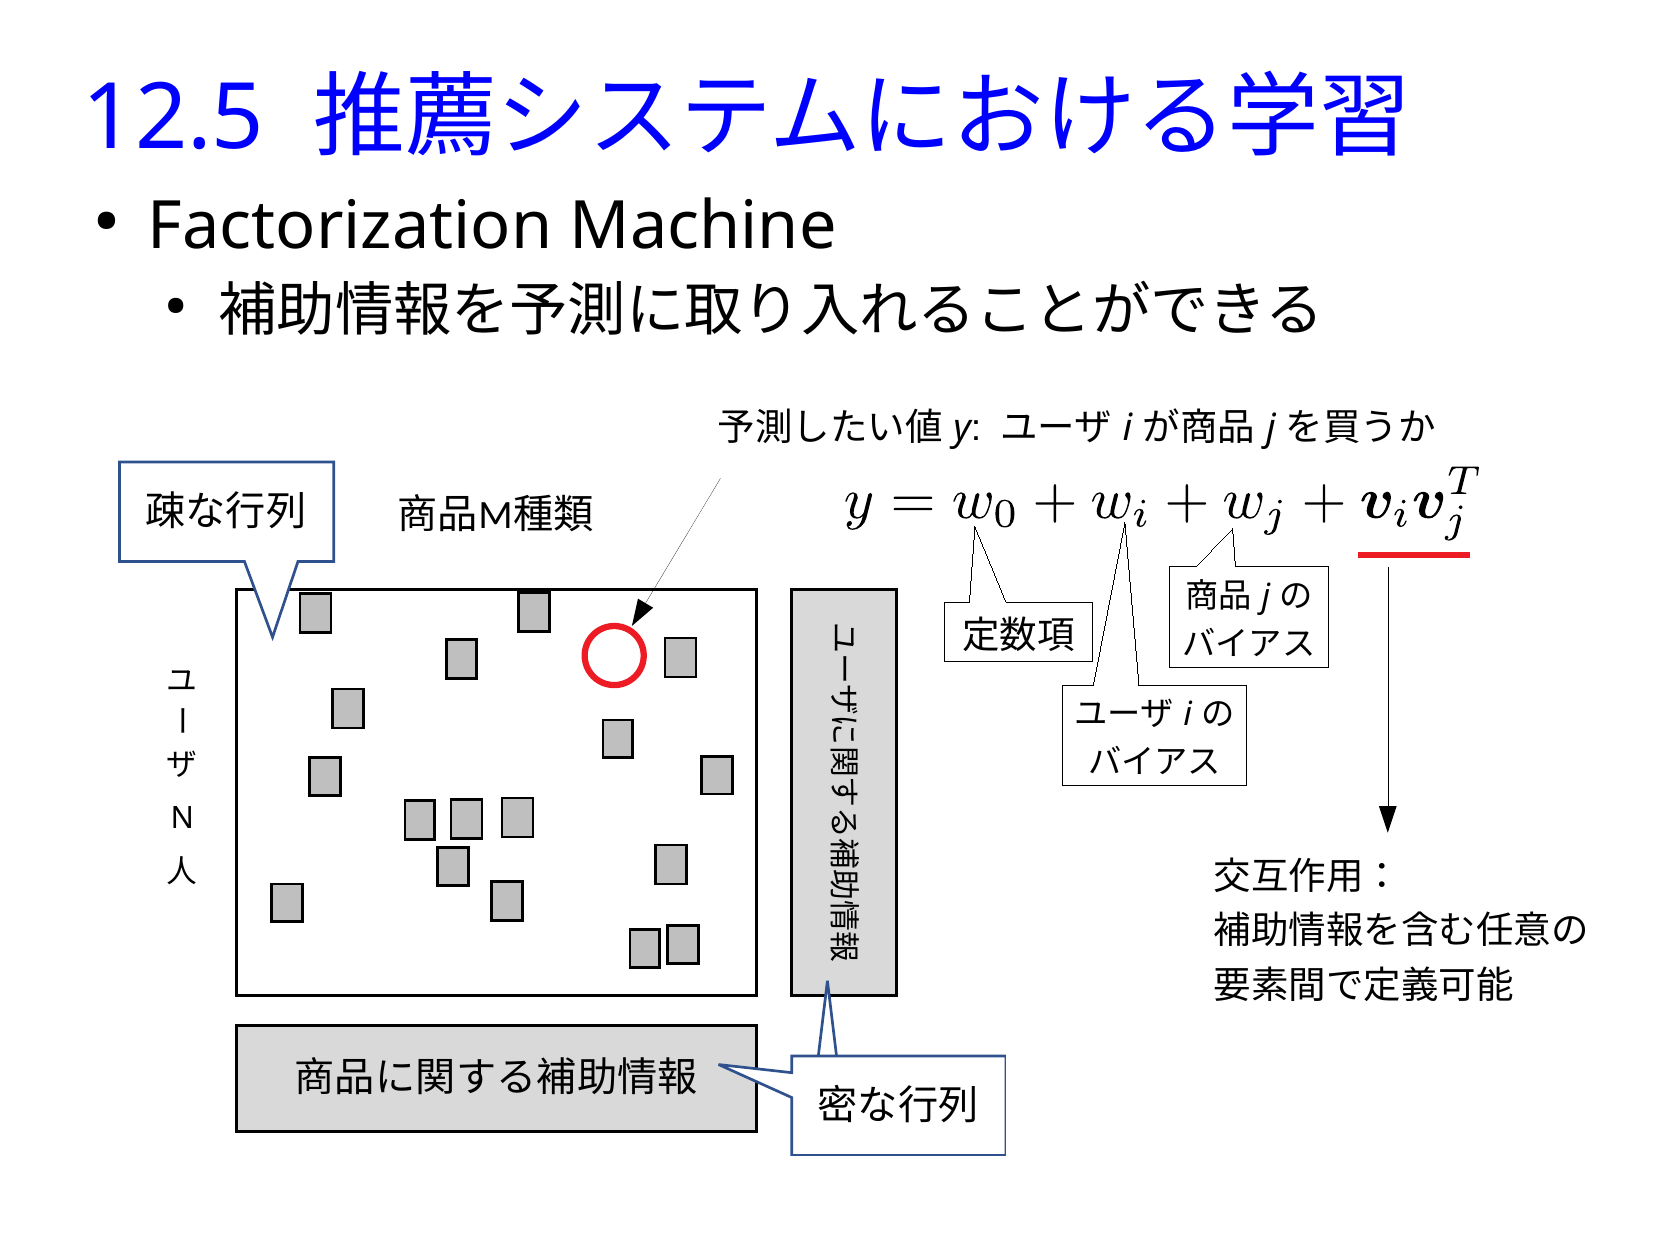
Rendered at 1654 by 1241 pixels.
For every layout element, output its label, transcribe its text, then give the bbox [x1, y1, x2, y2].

list Factorization Machine 補助情報を予測に取り入れることができる [76, 177, 1565, 950]
picture [118, 460, 1479, 1156]
text_box 商品jの バイアス [1169, 528, 1329, 668]
text_box 定数項 [944, 526, 1093, 662]
title 12.5 推薦システムにおける学習 [82, 44, 1571, 183]
text_box 予測したい値y: ユーザiが商品jを買うか [702, 389, 1536, 517]
text_box 交互作用： 補助情報を含む任意の 要素間で定義可能 [1198, 838, 1604, 1023]
text_box ユーザiの バイアス [1062, 522, 1247, 786]
